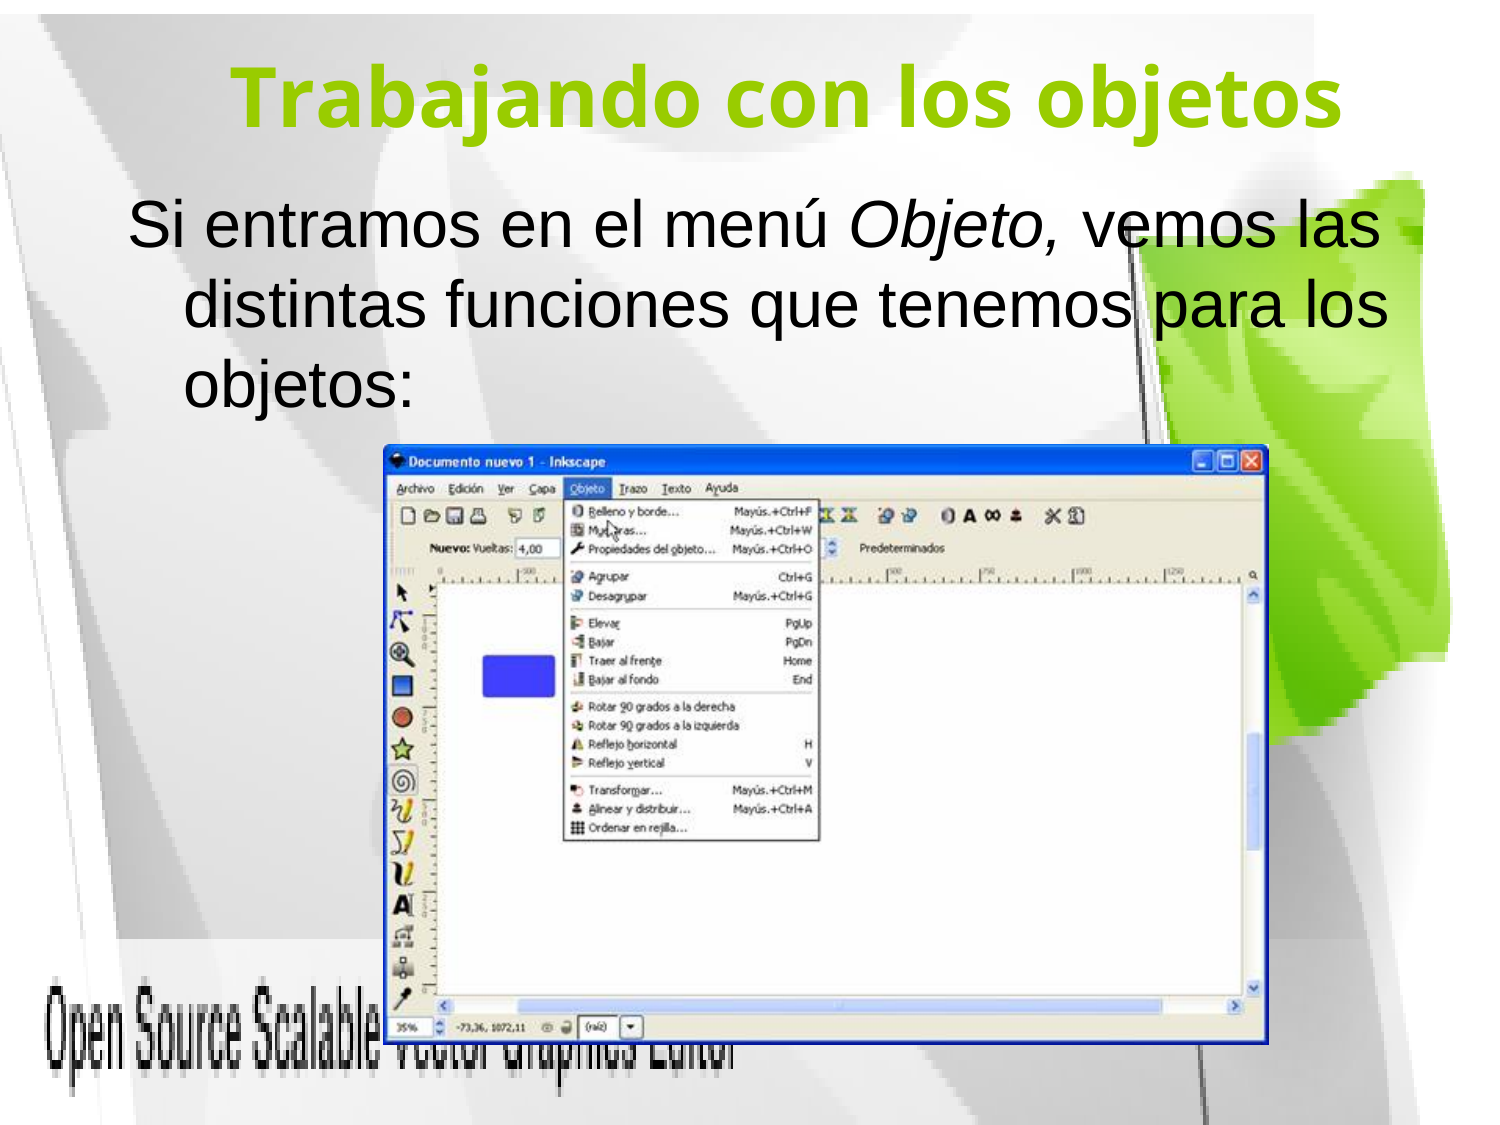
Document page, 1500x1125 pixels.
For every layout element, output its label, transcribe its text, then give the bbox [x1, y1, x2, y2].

picture [0, 14, 1500, 1125]
text_box Trabajando con los objetos [112, 0, 1463, 188]
text_box Si entramos en el menú Objeto, vemos las distintas funciones que tenemos para los objetos: [112, 188, 1463, 916]
